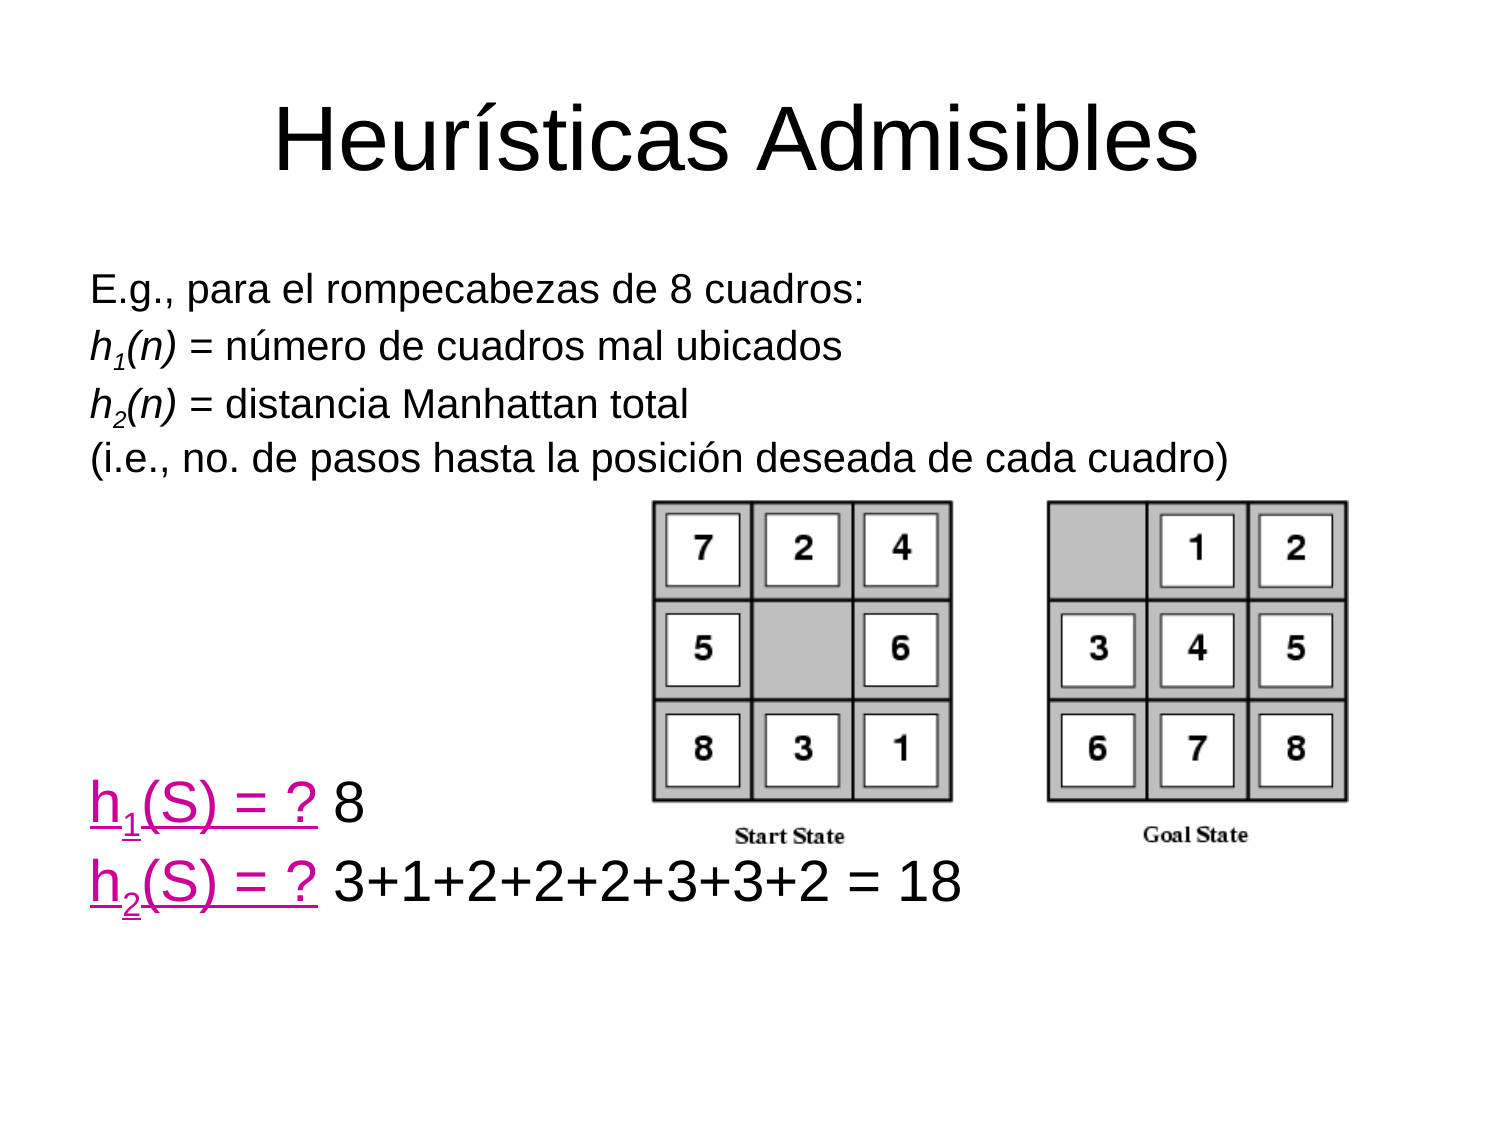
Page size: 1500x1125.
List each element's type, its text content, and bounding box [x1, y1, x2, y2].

picture [650, 499, 1349, 855]
title Heurísticas Admisibles [75, 45, 1426, 233]
list E.g., para el rompecabezas de 8 cuadros: h1(n) = número de cuadros mal ubicados h2(n) = distancia Manhattan total (i.e., no. de pasos hasta la posición deseada de cada cuadro) h1(S) = ? 8 h2(S) = ? 3+1+2+2+2+3+3+2 = 18 [75, 262, 1426, 1006]
